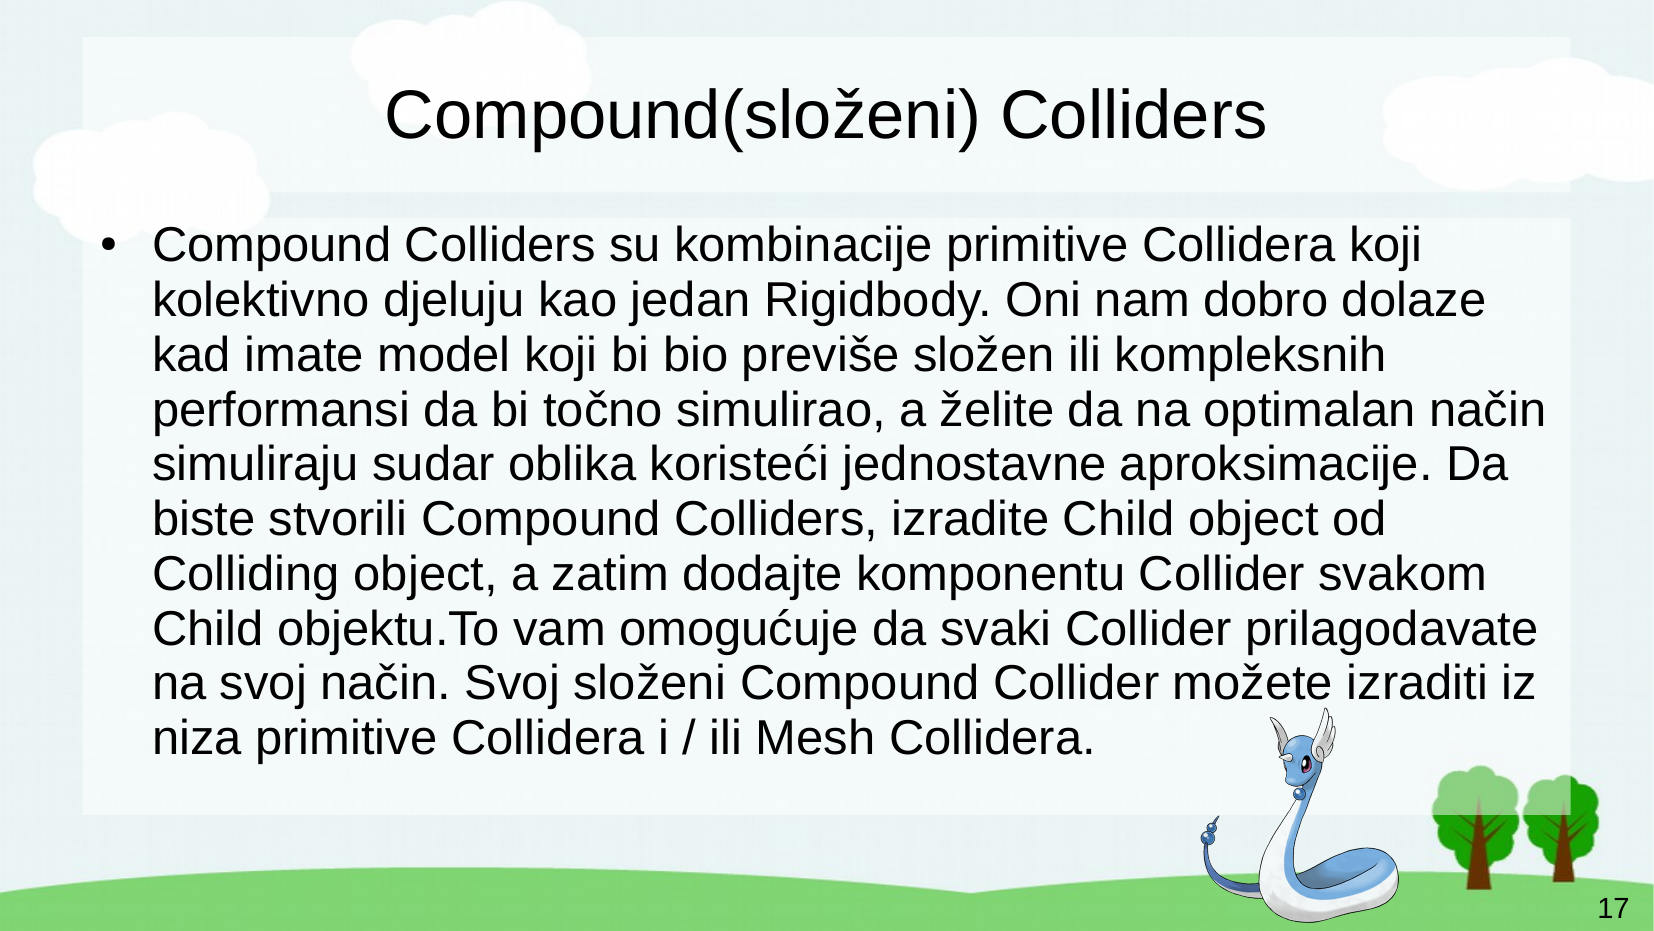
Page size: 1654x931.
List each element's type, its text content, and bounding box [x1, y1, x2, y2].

title Compound(složeni) Colliders [82, 36, 1571, 193]
list Compound Colliders su kombinacije primitive Collidera koji kolektivno djeluju kao jedan Rigidbody. Oni nam dobro dolaze kad imate model koji bi bio previše složen ili kompleksnih performansi da bi točno simulirao, a želite da na optimalan način simuliraju sudar oblika koristeći jednostavne aproksimacije. Da biste stvorili Compound Colliders, izradite Child object od Colliding object, a zatim dodajte komponentu Collider svakom Child objektu.To vam omogućuje da svaki Collider prilagodavate na svoj način. Svoj složeni Compound Collider možete izraditi iz niza primitive Collidera i / ili Mesh Collidera. [82, 217, 1571, 815]
picture [0, 0, 1654, 931]
